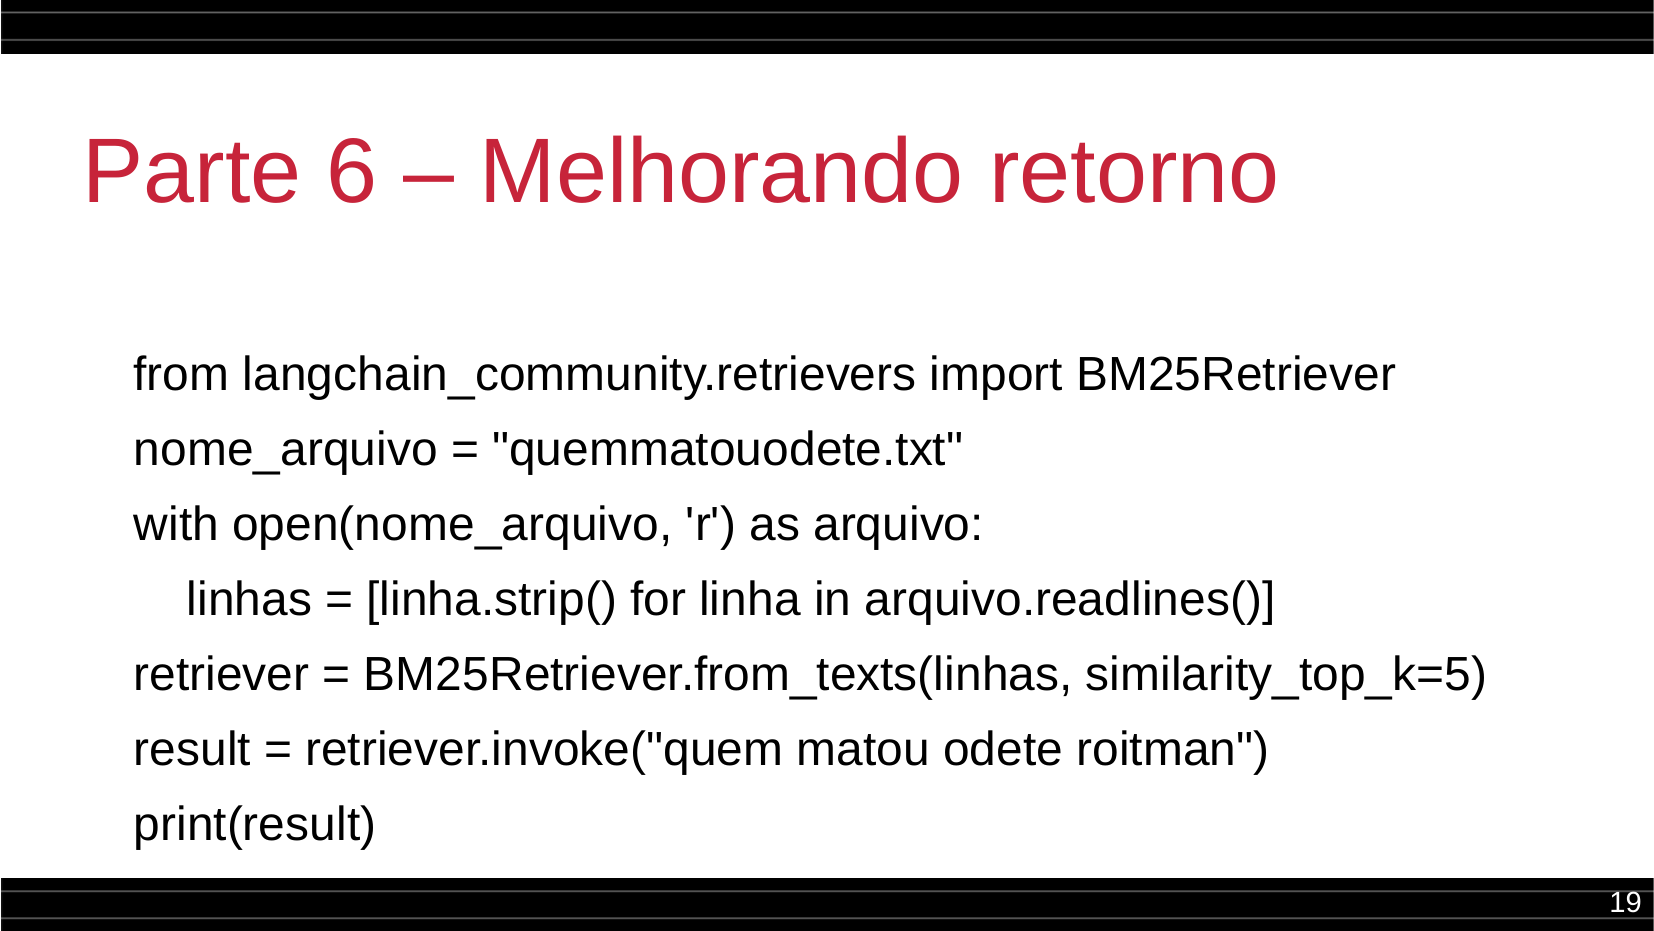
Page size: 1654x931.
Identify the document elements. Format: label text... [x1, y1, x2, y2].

picture [1, 878, 1654, 931]
picture [1, 0, 1654, 54]
list from langchain_community.retrievers import BM25Retriever nome_arquivo = "quemmatouodete.txt" with open(nome_arquivo, 'r') as arquivo: linhas = [linha.strip() for linha in arquivo.readlines()] retriever = BM25Retriever.from_texts(linhas, similarity_top_k=5) result = retriever.invoke("quem matou odete roitman") print(result) [82, 271, 1571, 857]
title Parte 6 – Melhorando retorno [82, 92, 1571, 248]
